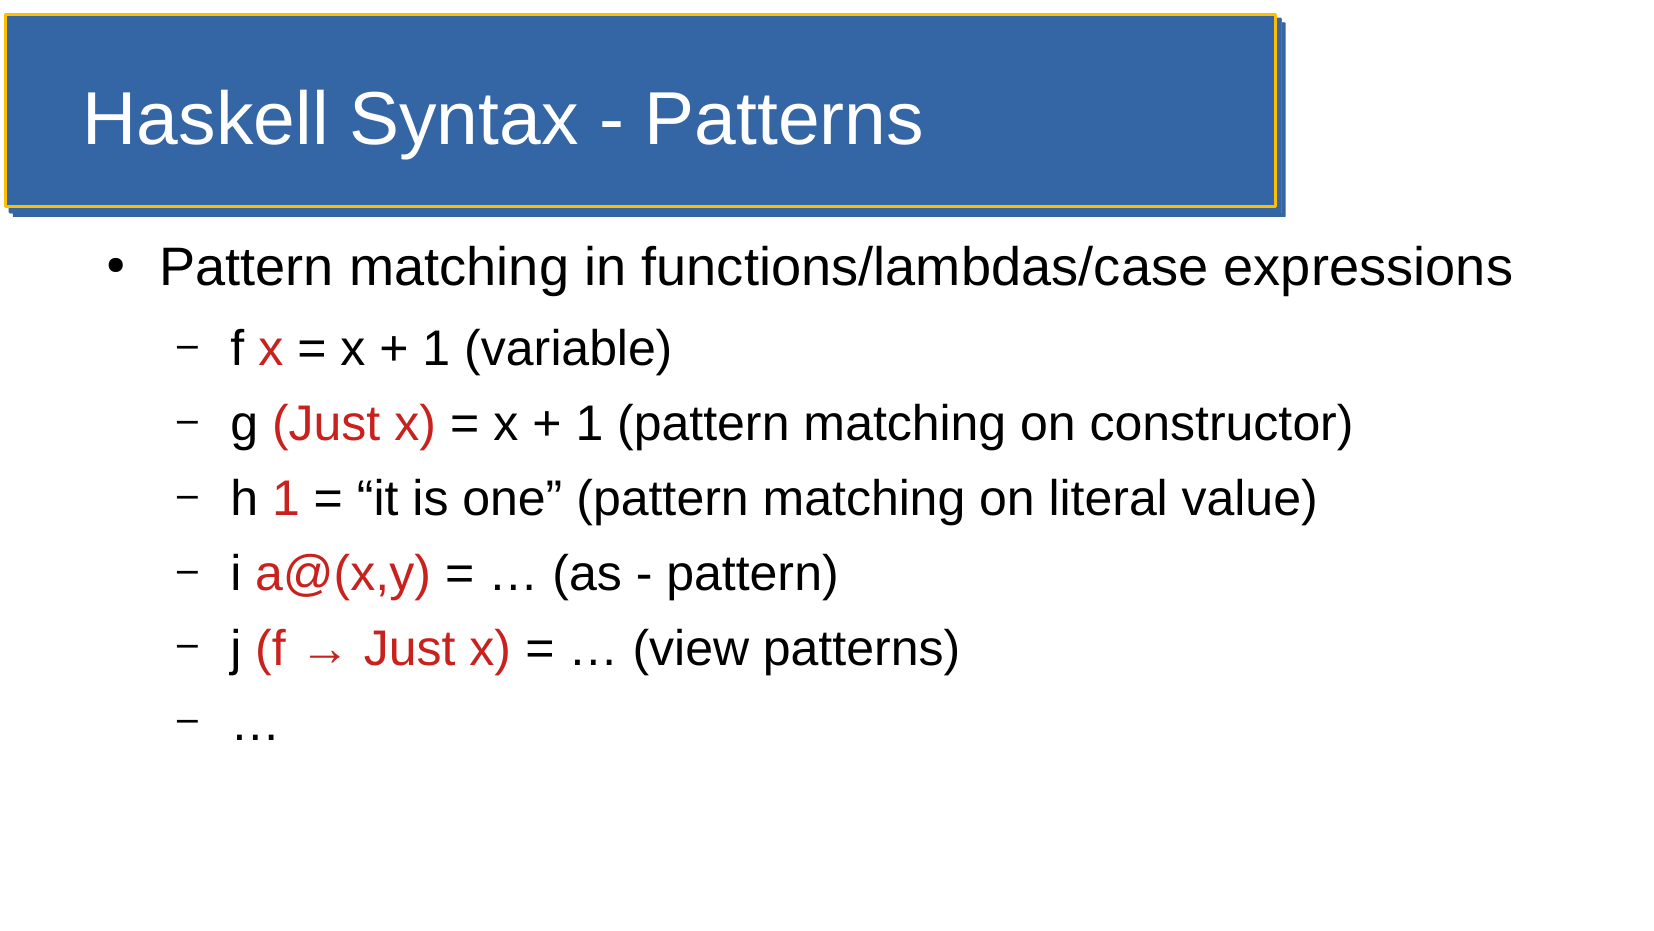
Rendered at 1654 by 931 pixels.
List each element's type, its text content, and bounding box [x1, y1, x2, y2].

list Pattern matching in functions/lambdas/case expressions f x = x + 1 (variable) g (Just x) = x + 1 (pattern matching on constructor) h 1 = “it is one” (pattern matching on literal value) i a@(x,y) = … (as - pattern) j (f → Just x) = … (view patterns) … [88, 236, 1565, 798]
title Haskell Syntax - Patterns [82, 44, 1235, 192]
